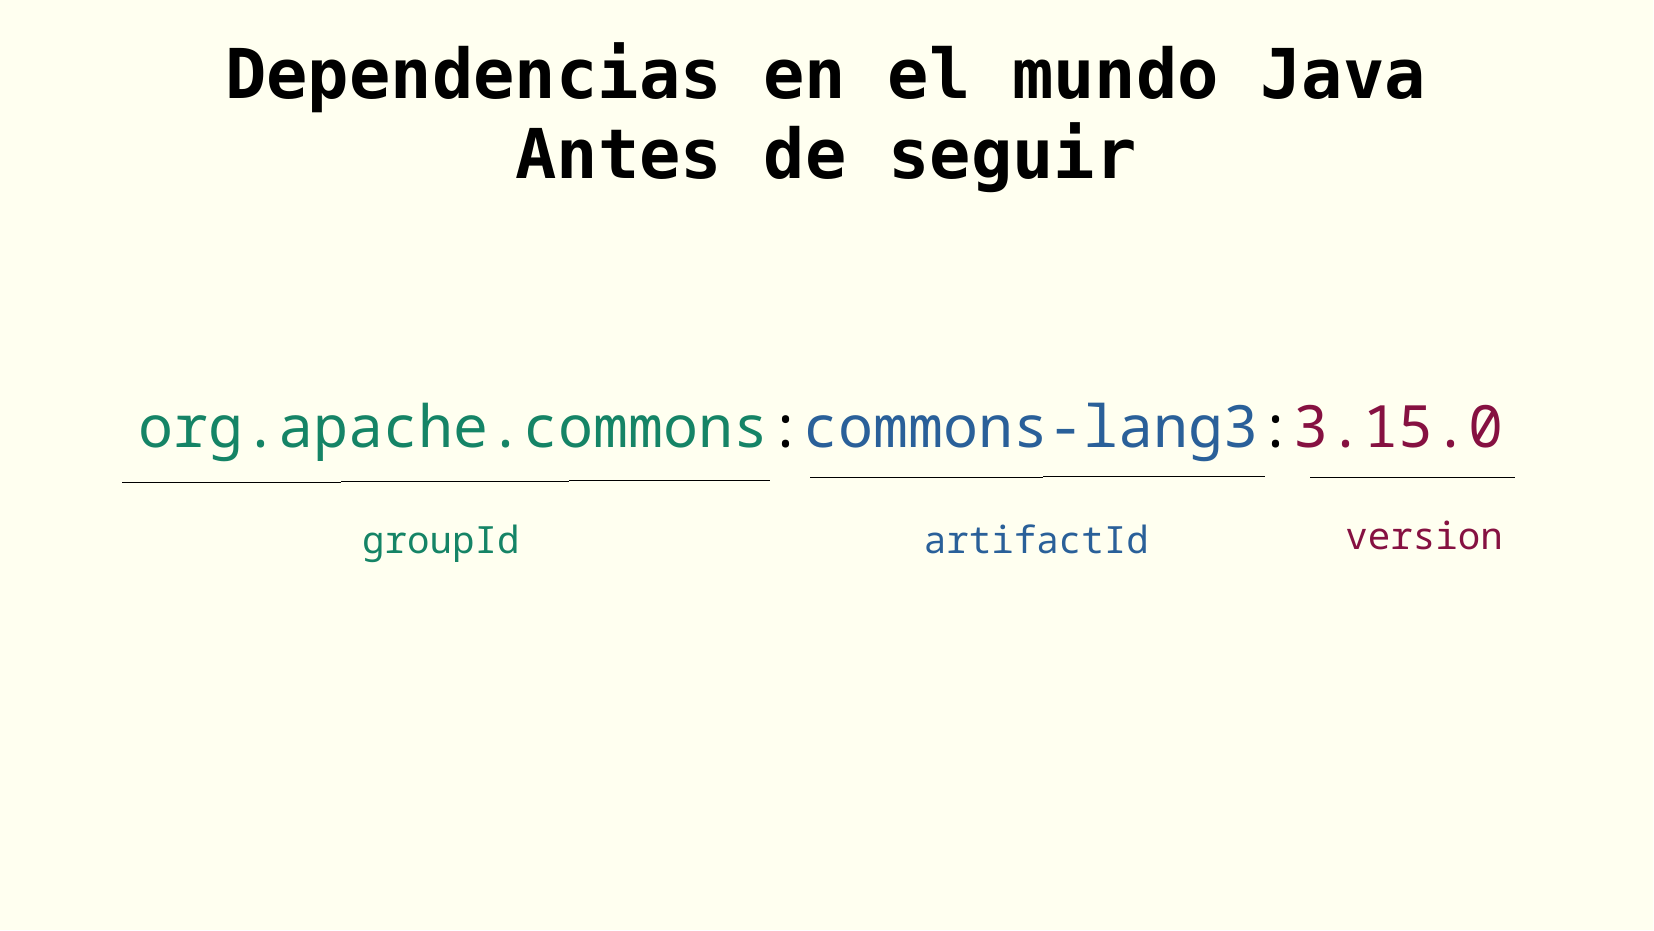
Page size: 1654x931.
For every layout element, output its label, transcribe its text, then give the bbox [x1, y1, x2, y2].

text_box version [1184, 491, 1654, 580]
text_box groupId [201, 495, 681, 583]
text_box org.apache.commons:commons-lang3:3.15.0 [65, 325, 1577, 524]
title Dependencias en el mundo Java Antes de seguir [82, 34, 1571, 195]
text_box artifactId [797, 495, 1276, 583]
